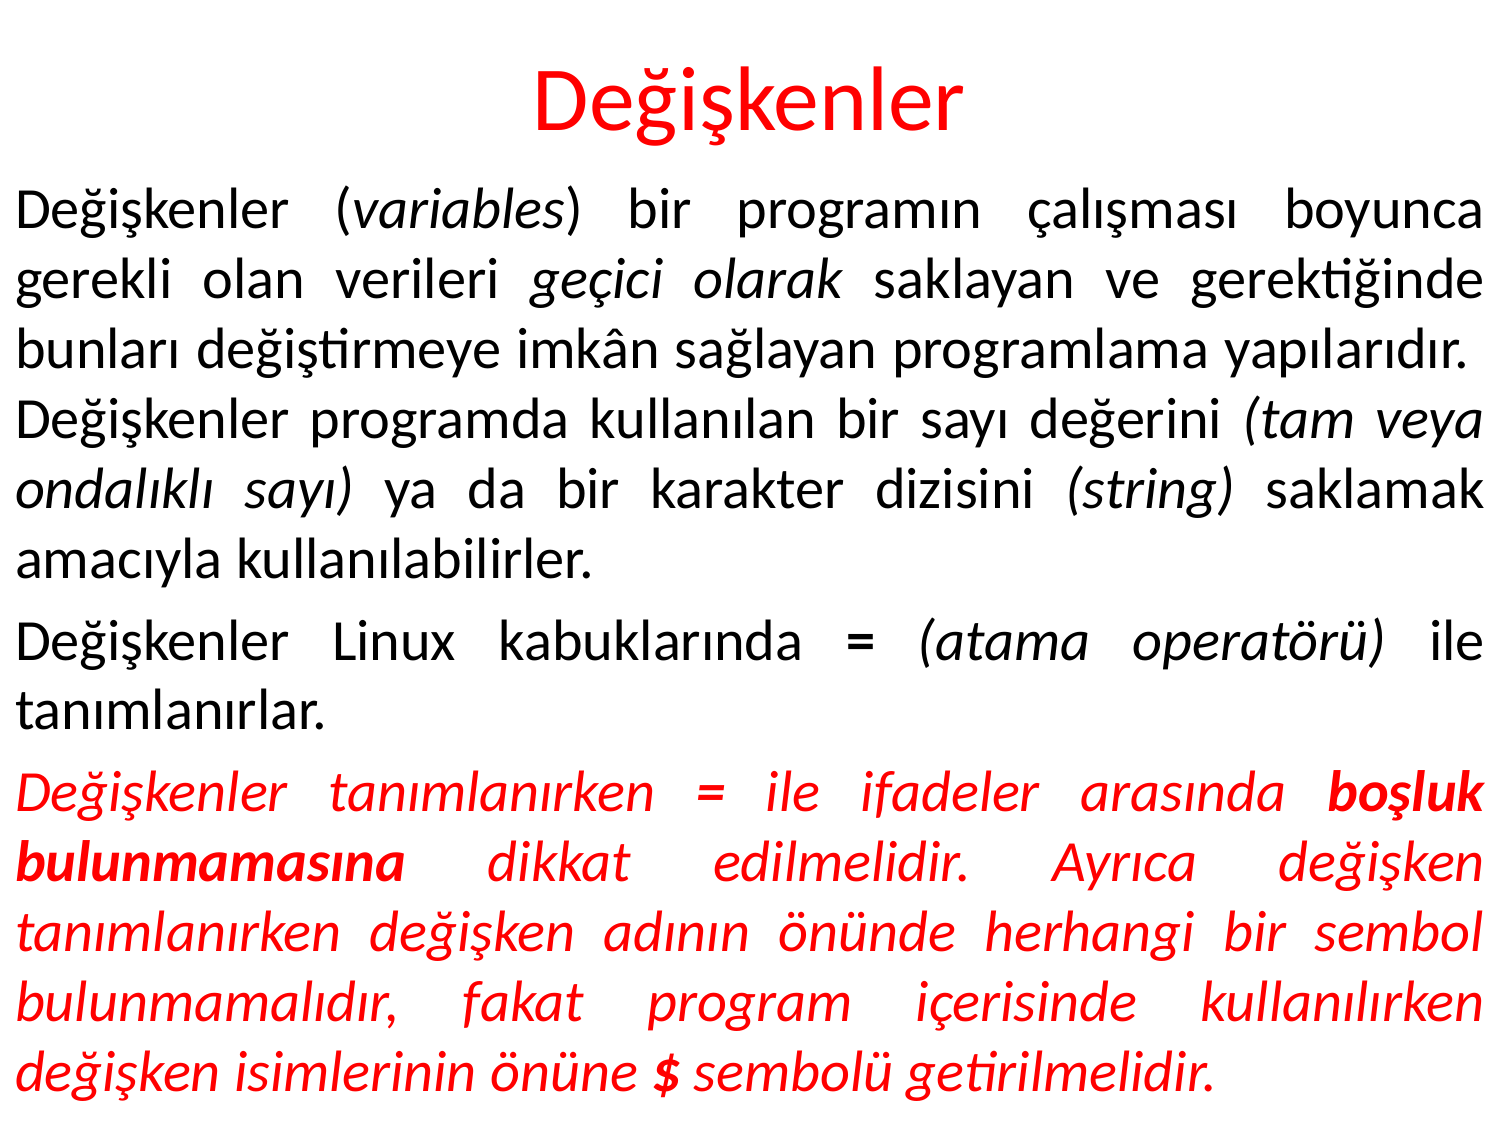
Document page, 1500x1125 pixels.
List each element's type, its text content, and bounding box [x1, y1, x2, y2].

list Değişkenler (variables) bir programın çalışması boyunca gerekli olan verileri geçici olarak saklayan ve gerektiğinde bunları değiştirmeye imkân sağlayan programlama yapılarıdır. Değişkenler programda kullanılan bir sayı değerini (tam veya ondalıklı sayı) ya da bir karakter dizisini (string) saklamak amacıyla kullanılabilirler. Değişkenler Linux kabuklarında = (atama operatörü) ile tanımlanırlar. Değişkenler tanımlanırken = ile ifadeler arasında boşluk bulunmamasına dikkat edilmelidir. Ayrıca değişken tanımlanırken değişken adının önünde herhangi bir sembol bulunmamalıdır, fakat program içerisinde kullanılırken değişken isimlerinin önüne $ sembolü getirilmelidir. [0, 162, 1500, 1125]
title Değişkenler [0, 0, 1500, 162]
